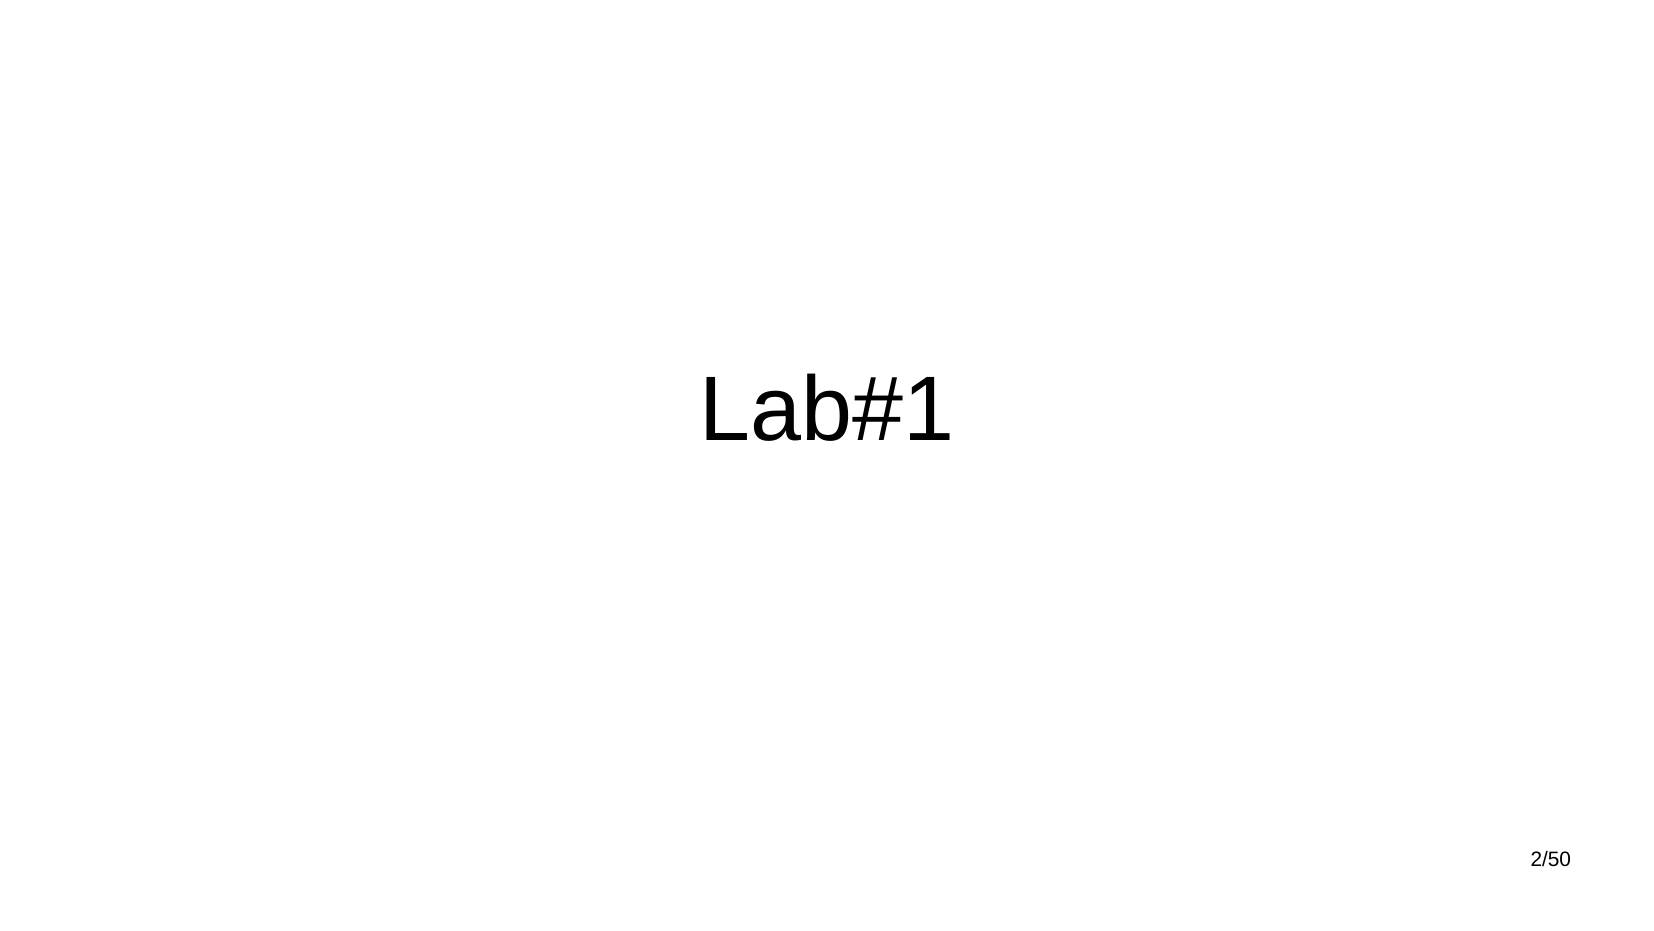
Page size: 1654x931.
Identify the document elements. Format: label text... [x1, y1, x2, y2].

title Lab#1 [82, 330, 1571, 486]
